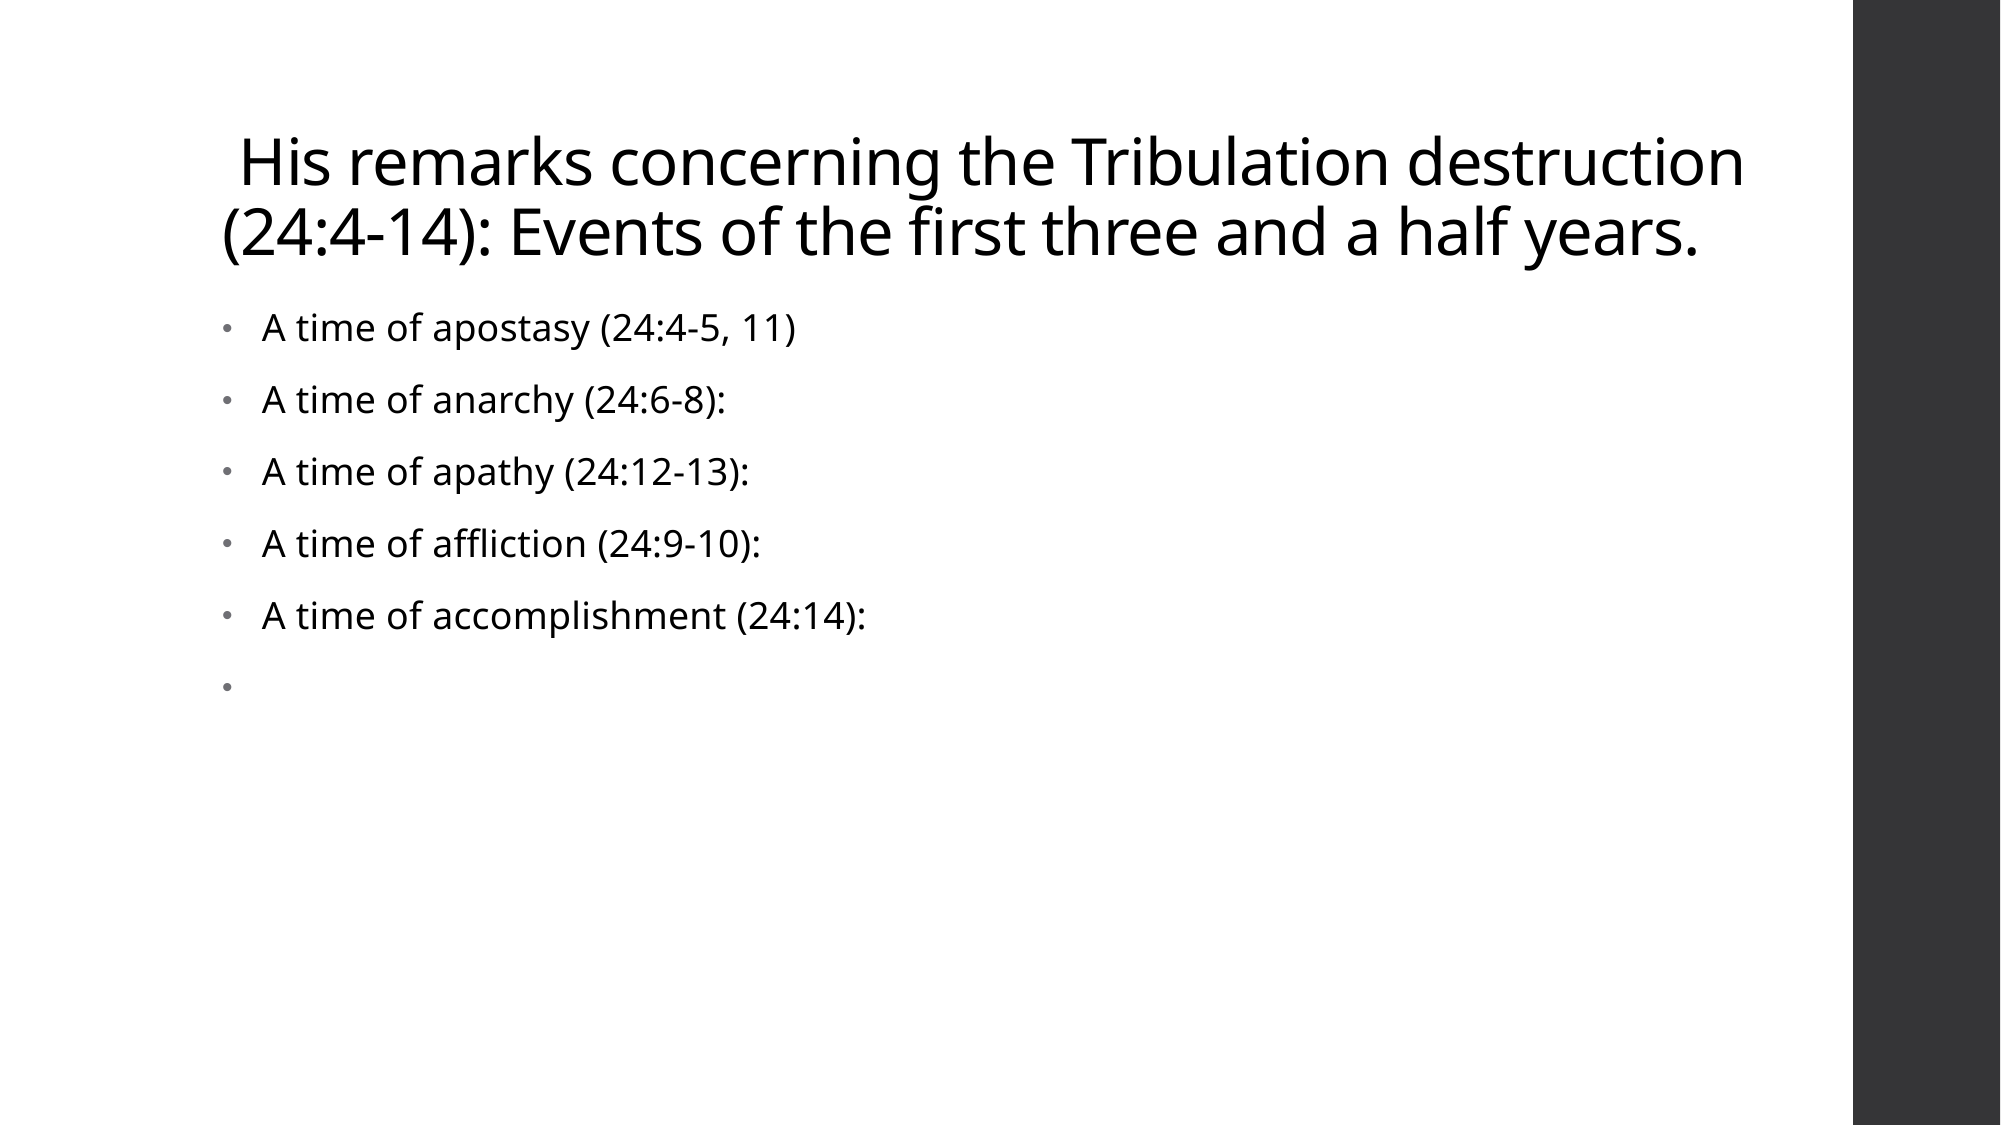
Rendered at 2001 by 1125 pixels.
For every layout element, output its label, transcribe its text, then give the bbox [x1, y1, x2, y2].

title His remarks concerning the Tribulation destruction (24:4-14): Events of the first three and a half years. [206, 60, 1797, 278]
list A time of apostasy (24:4-5, 11) A time of anarchy (24:6-8): A time of apathy (24:12-13): A time of affliction (24:9-10): A time of accomplishment (24:14): [206, 299, 1617, 1014]
